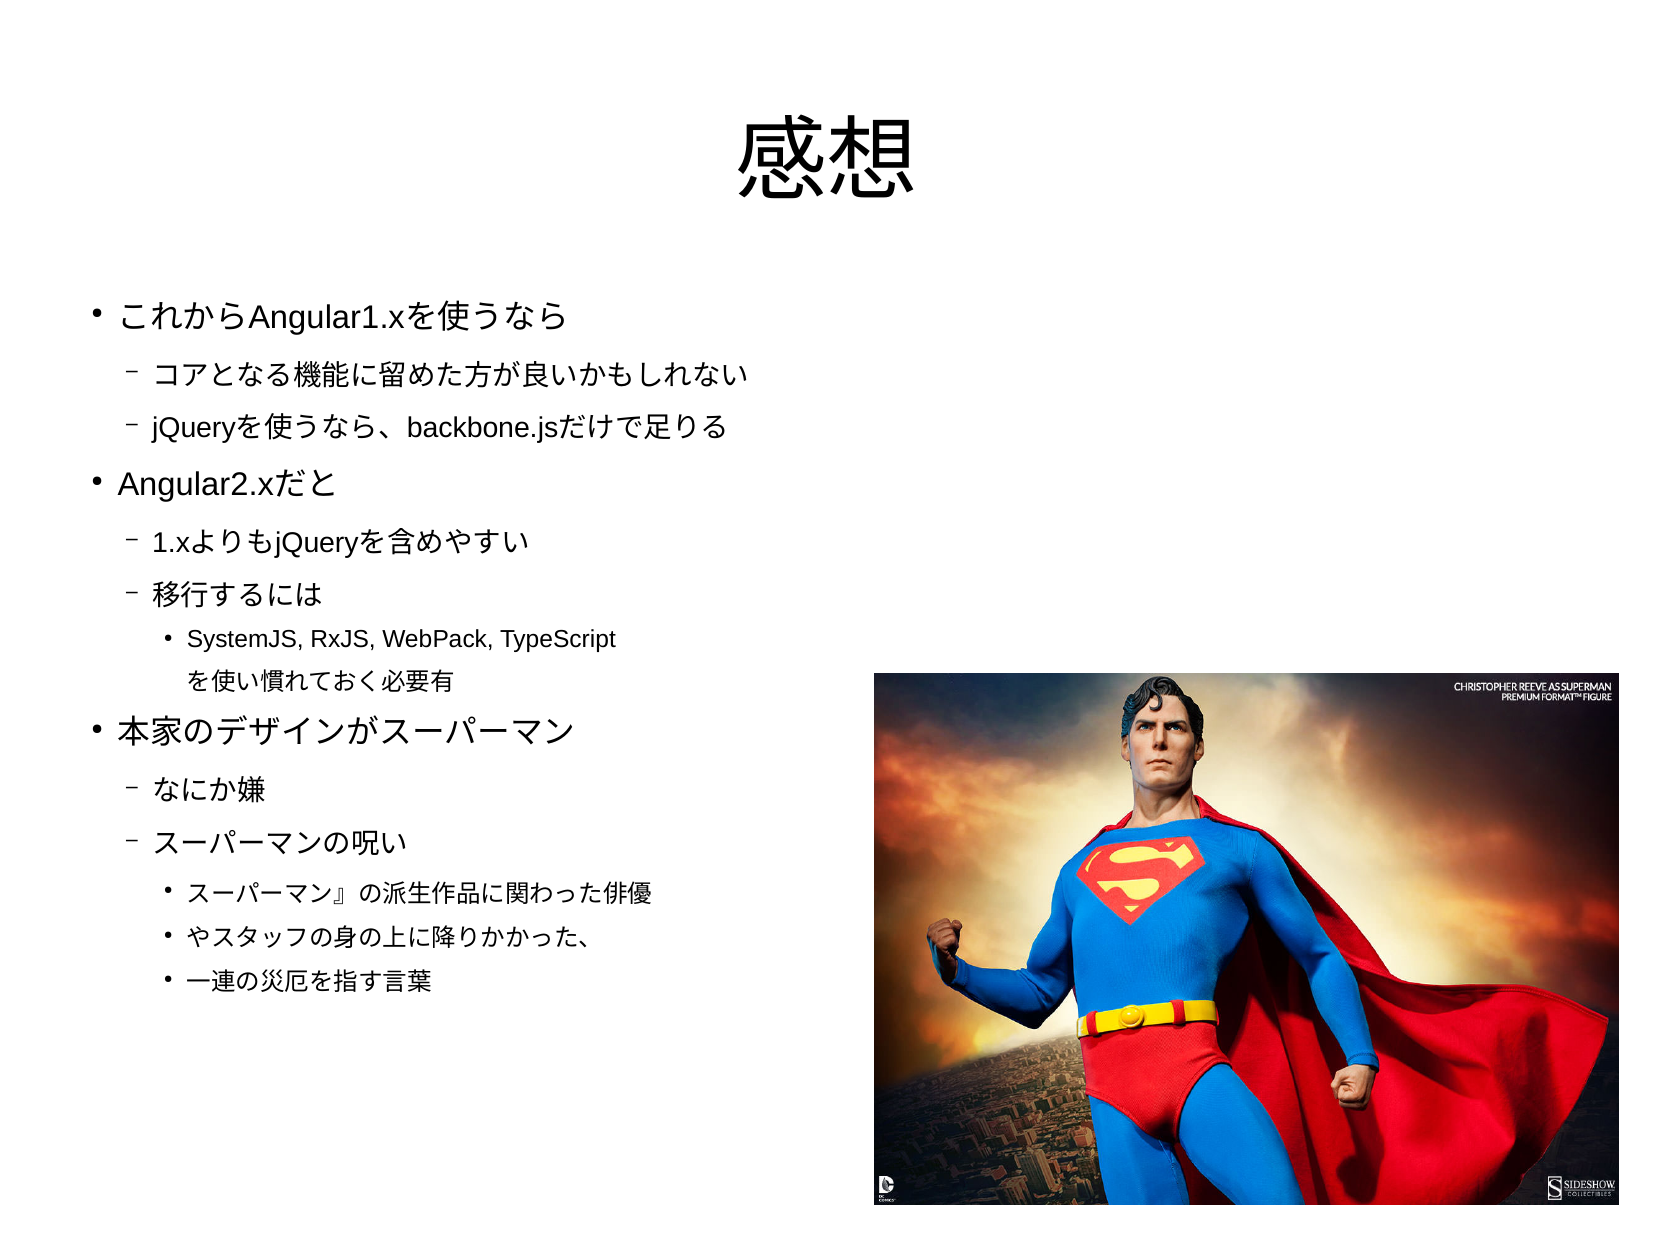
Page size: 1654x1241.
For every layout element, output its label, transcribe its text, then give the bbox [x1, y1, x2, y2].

list これからAngular1.xを使うなら コアとなる機能に留めた方が良いかもしれない jQueryを使うなら、backbone.jsだけで足りる Angular2.xだと 1.xよりもjQueryを含めやすい 移行するには SystemJS, RxJS, WebPack, TypeScript を使い慣れておく必要有 本家のデザインがスーパーマン なにか嫌 スーパーマンの呪い スーパーマン』の派生作品に関わった俳優 やスタッフの身の上に降りかかった、 一連の災厄を指す言葉 [82, 290, 1571, 1010]
picture [874, 673, 1619, 1205]
title 感想 [82, 49, 1571, 257]
